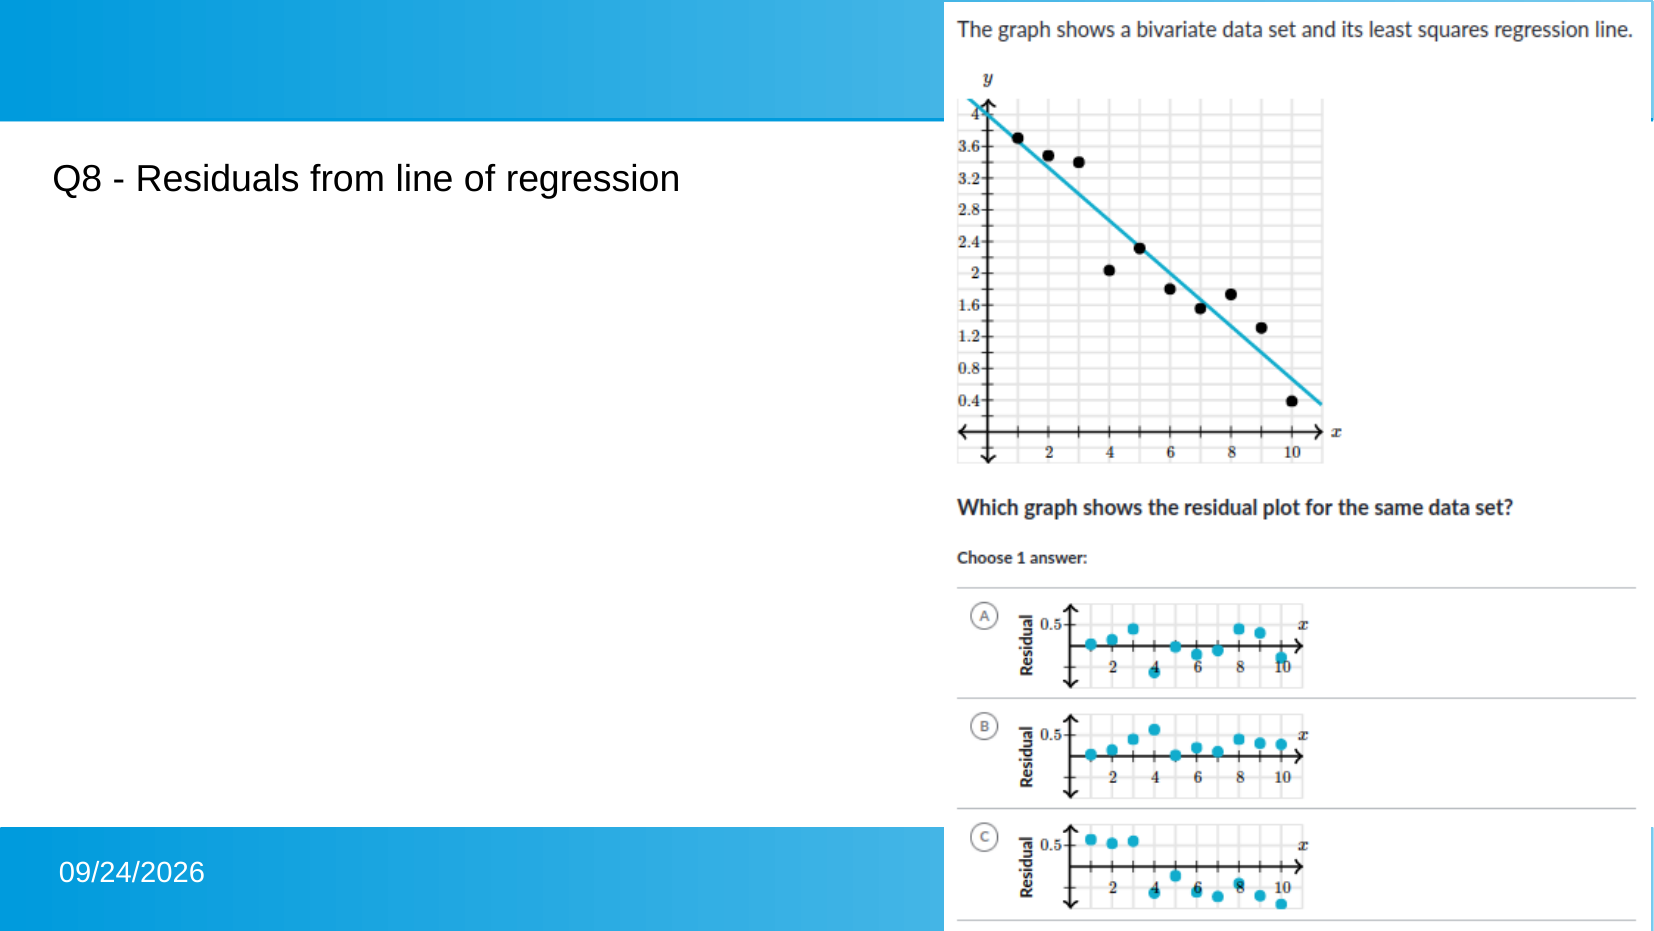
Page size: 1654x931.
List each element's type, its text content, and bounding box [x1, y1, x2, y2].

text_box Q8 - Residuals from line of regression [37, 150, 863, 488]
picture [944, 2, 1651, 931]
